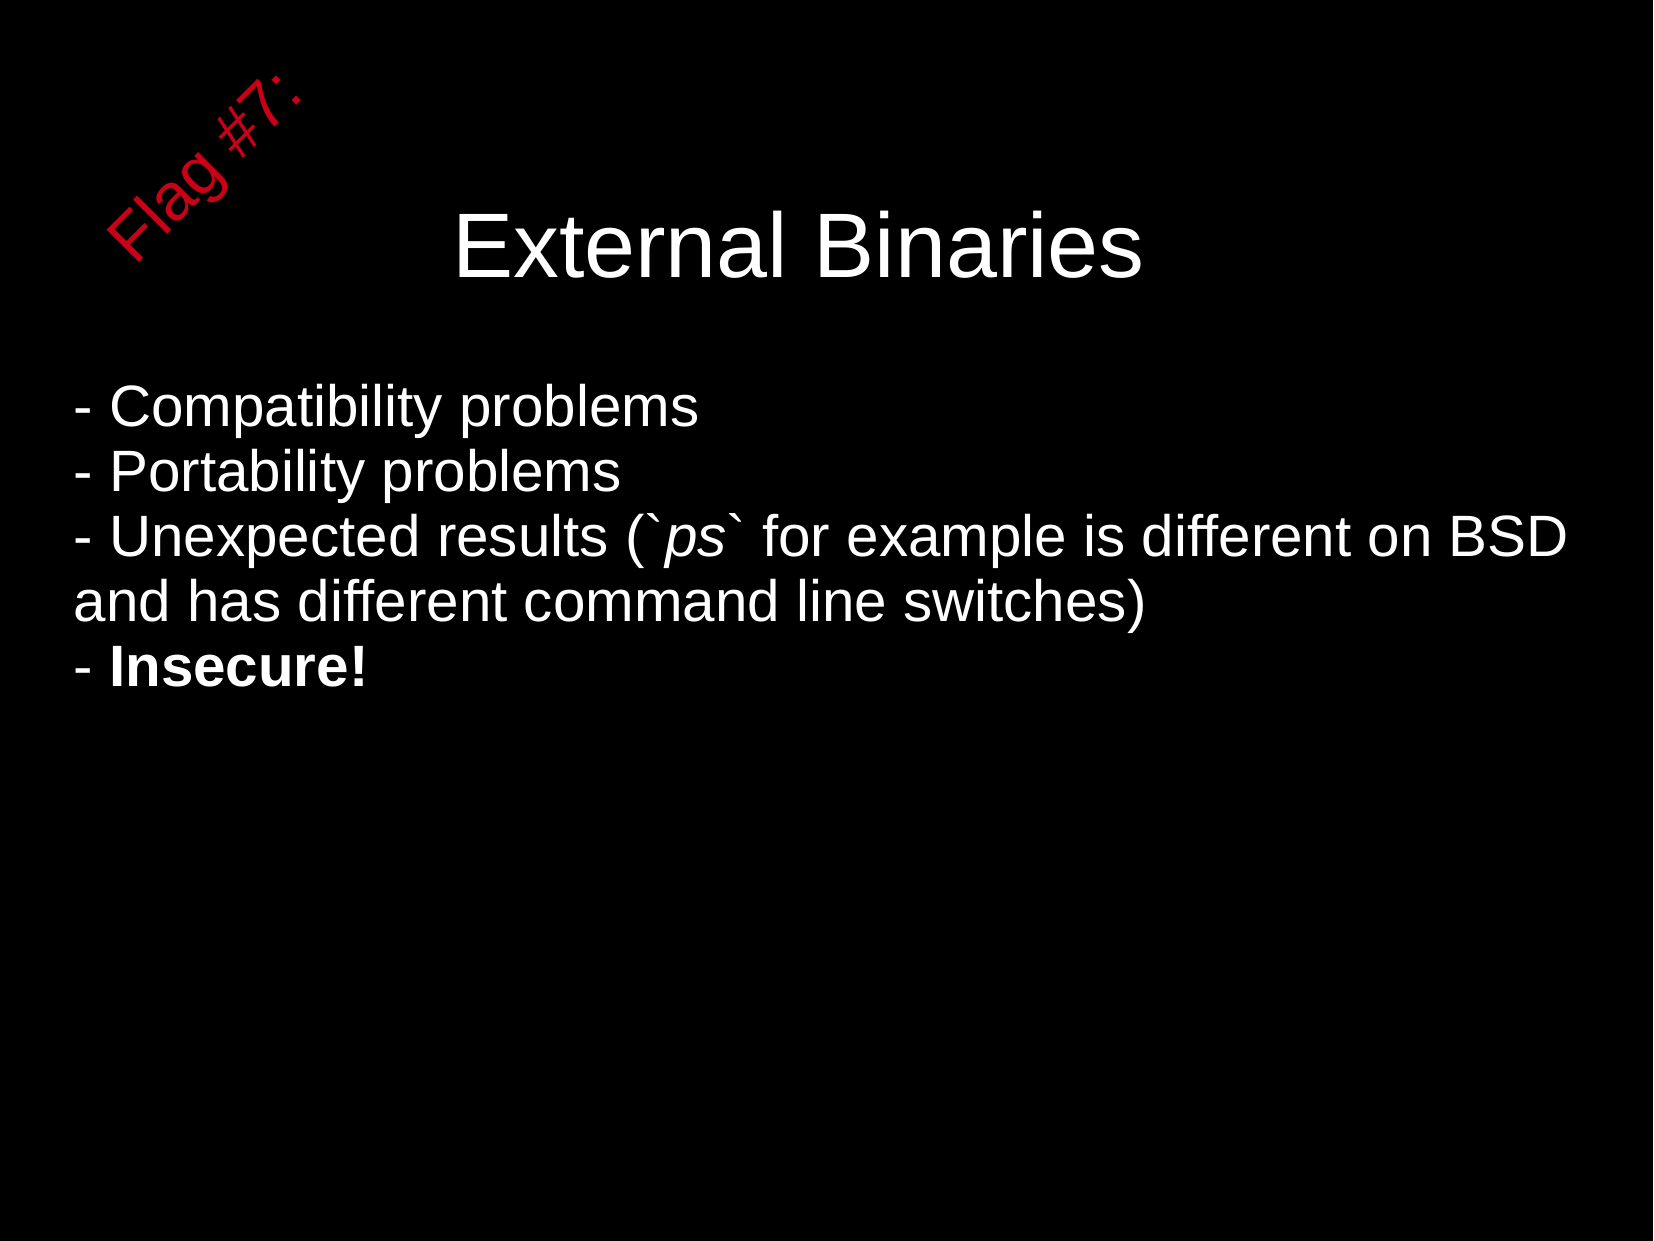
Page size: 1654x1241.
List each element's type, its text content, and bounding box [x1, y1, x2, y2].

text_box External Binaries [437, 187, 1160, 317]
text_box - Compatibility problems - Portability problems - Unexpected results (`ps` for example is different on BSD and has different command line switches) - Insecure! [58, 366, 1613, 1117]
text_box Flag #7: [77, 40, 335, 298]
